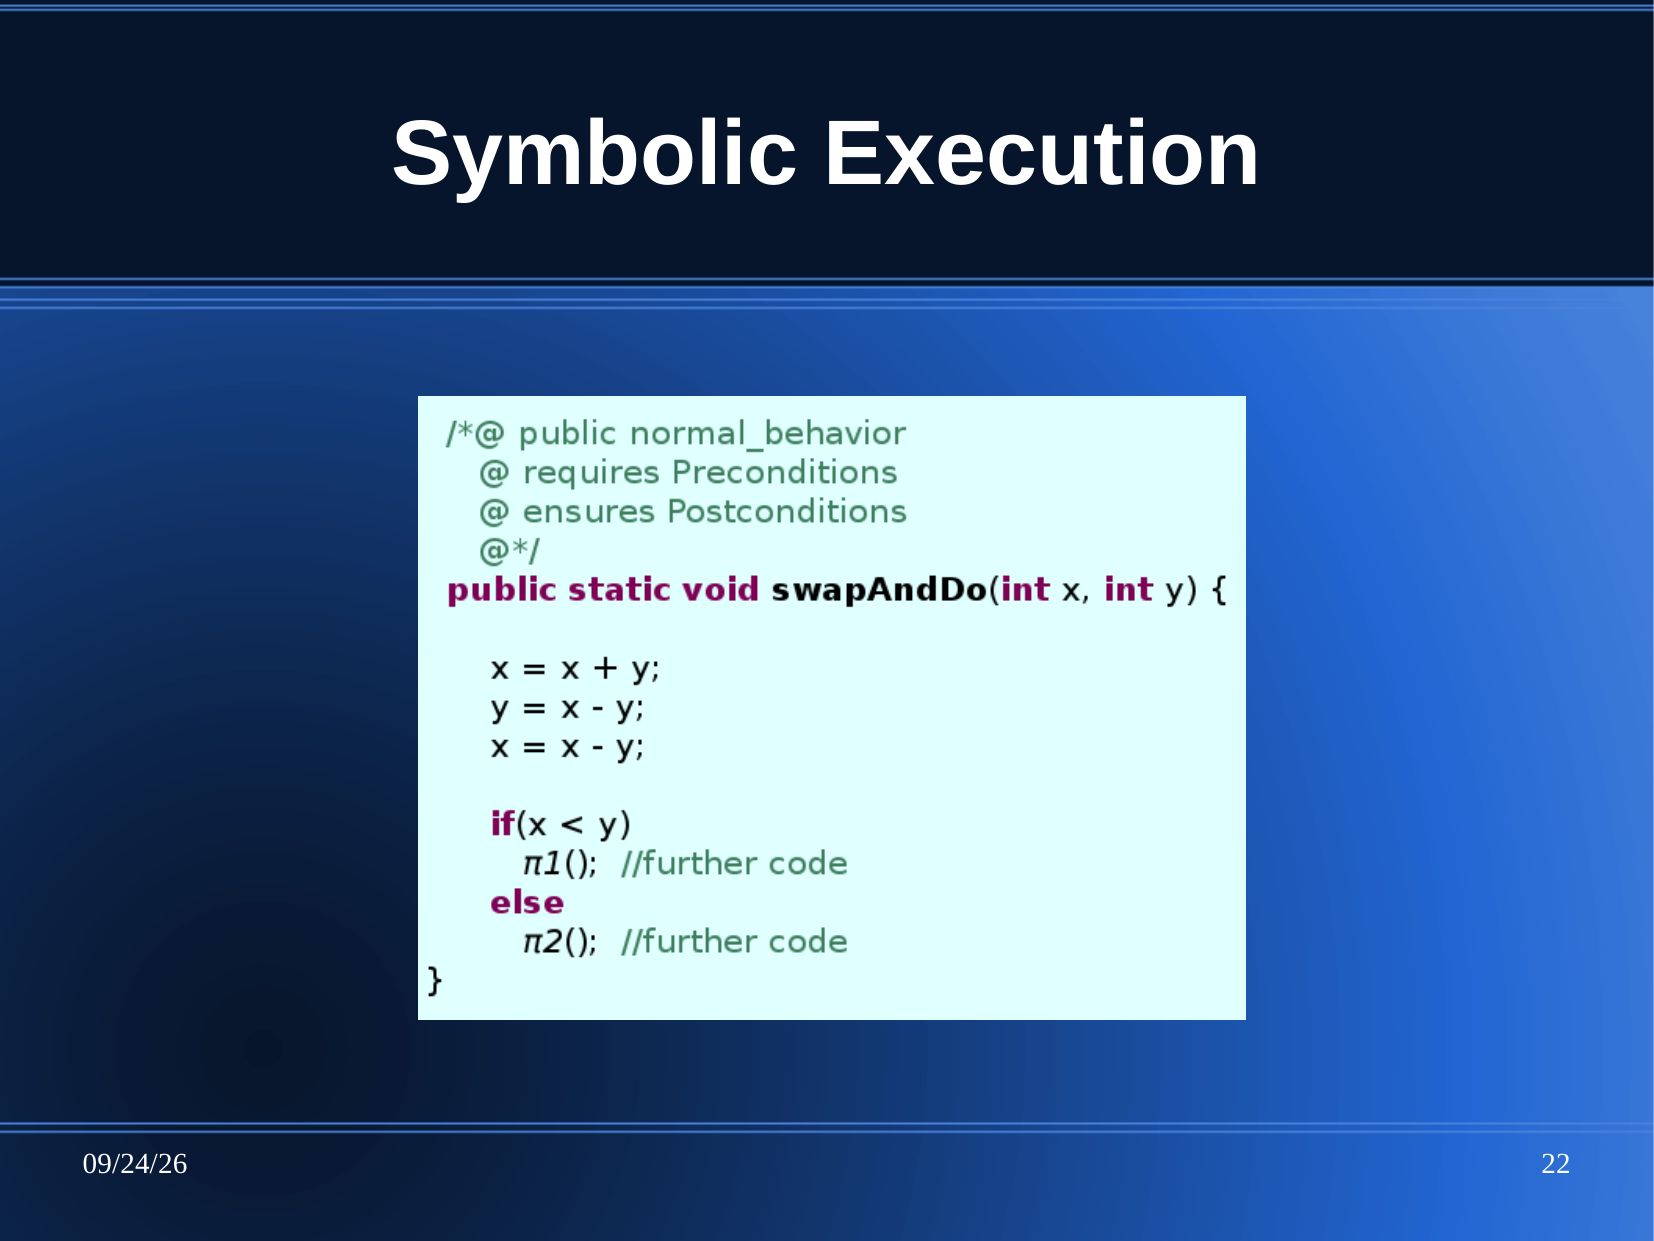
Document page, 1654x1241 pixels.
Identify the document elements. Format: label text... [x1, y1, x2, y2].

title Symbolic Execution [82, 49, 1571, 257]
picture [0, 0, 1654, 1241]
